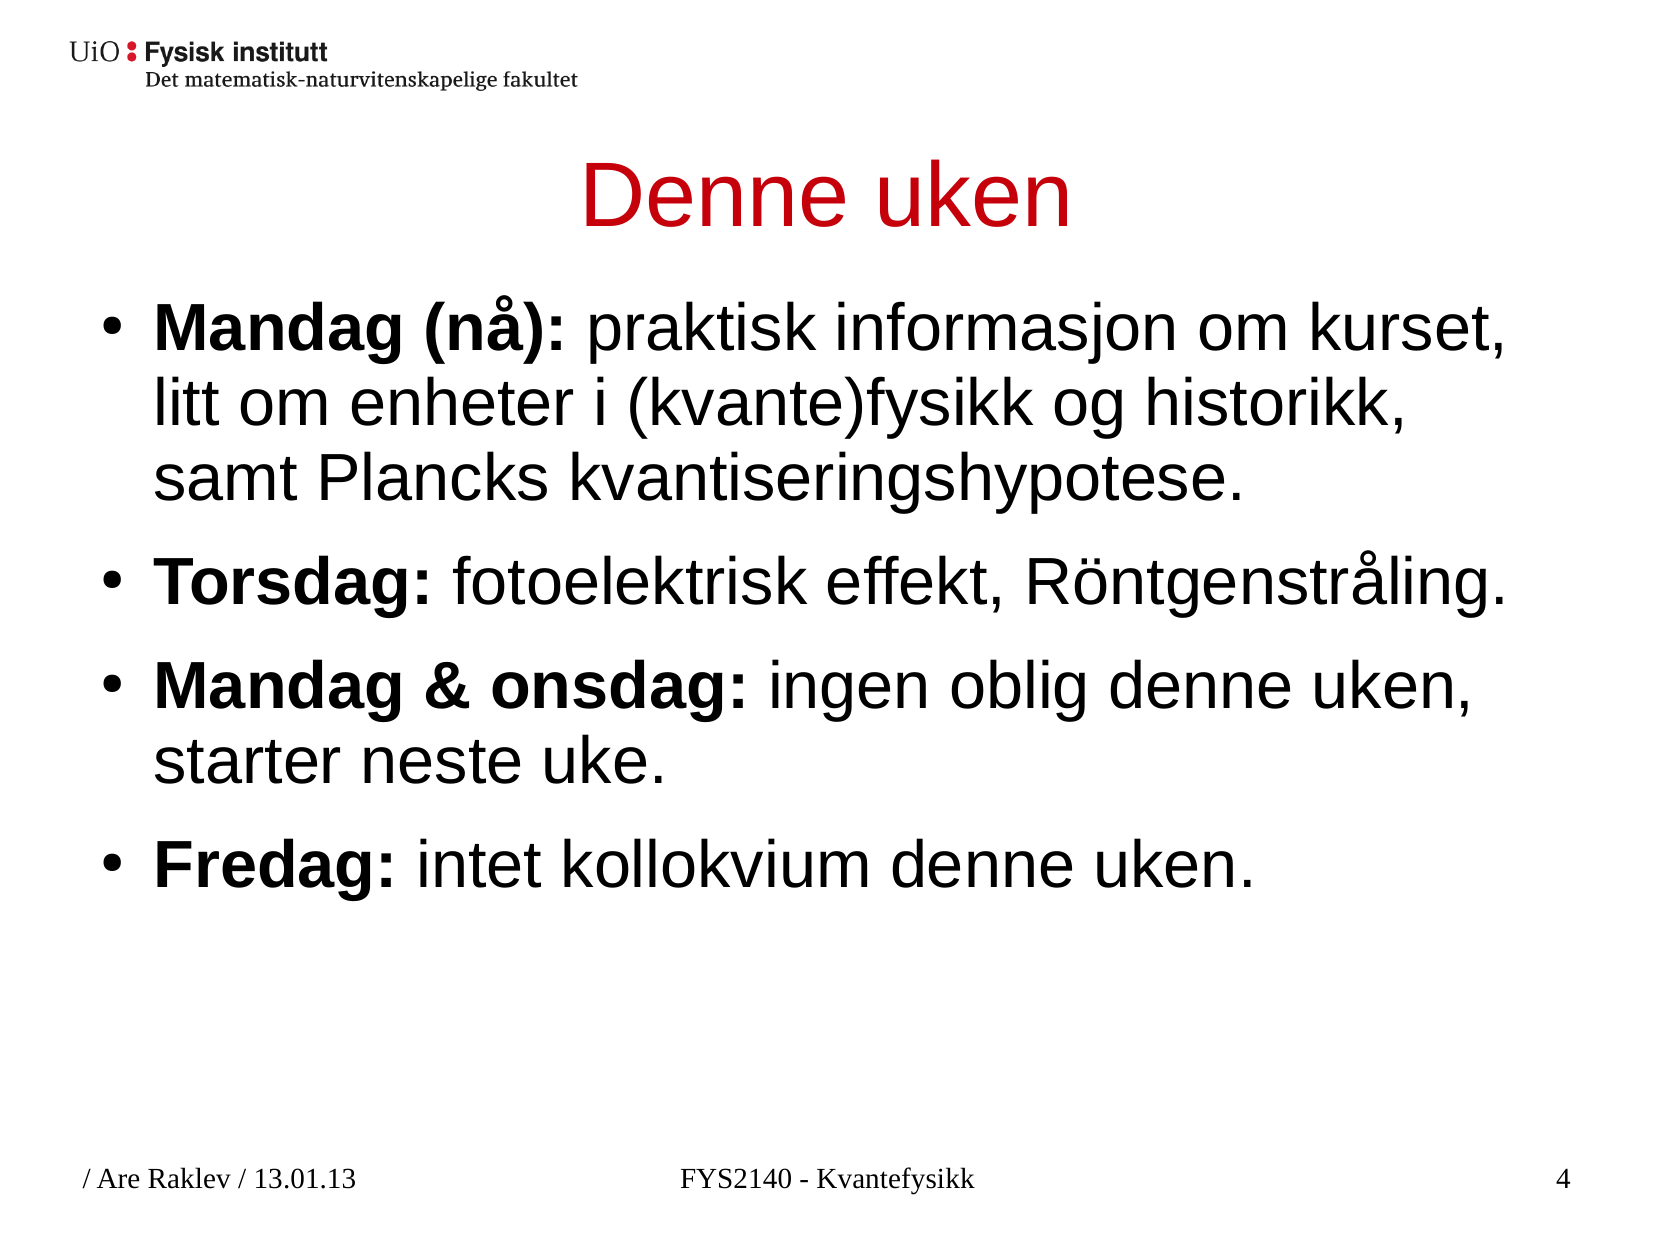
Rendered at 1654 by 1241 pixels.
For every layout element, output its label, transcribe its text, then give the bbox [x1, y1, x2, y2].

picture [68, 37, 581, 93]
title Denne uken [82, 90, 1571, 290]
list Mandag (nå): praktisk informasjon om kurset, litt om enheter i (kvante)fysikk og historikk, samt Plancks kvantiseringshypotese. Torsdag: fotoelektrisk effekt, Röntgenstråling. Mandag & onsdag: ingen oblig denne uken, starter neste uke. Fredag: intet kollokvium denne uken. [82, 290, 1571, 1094]
